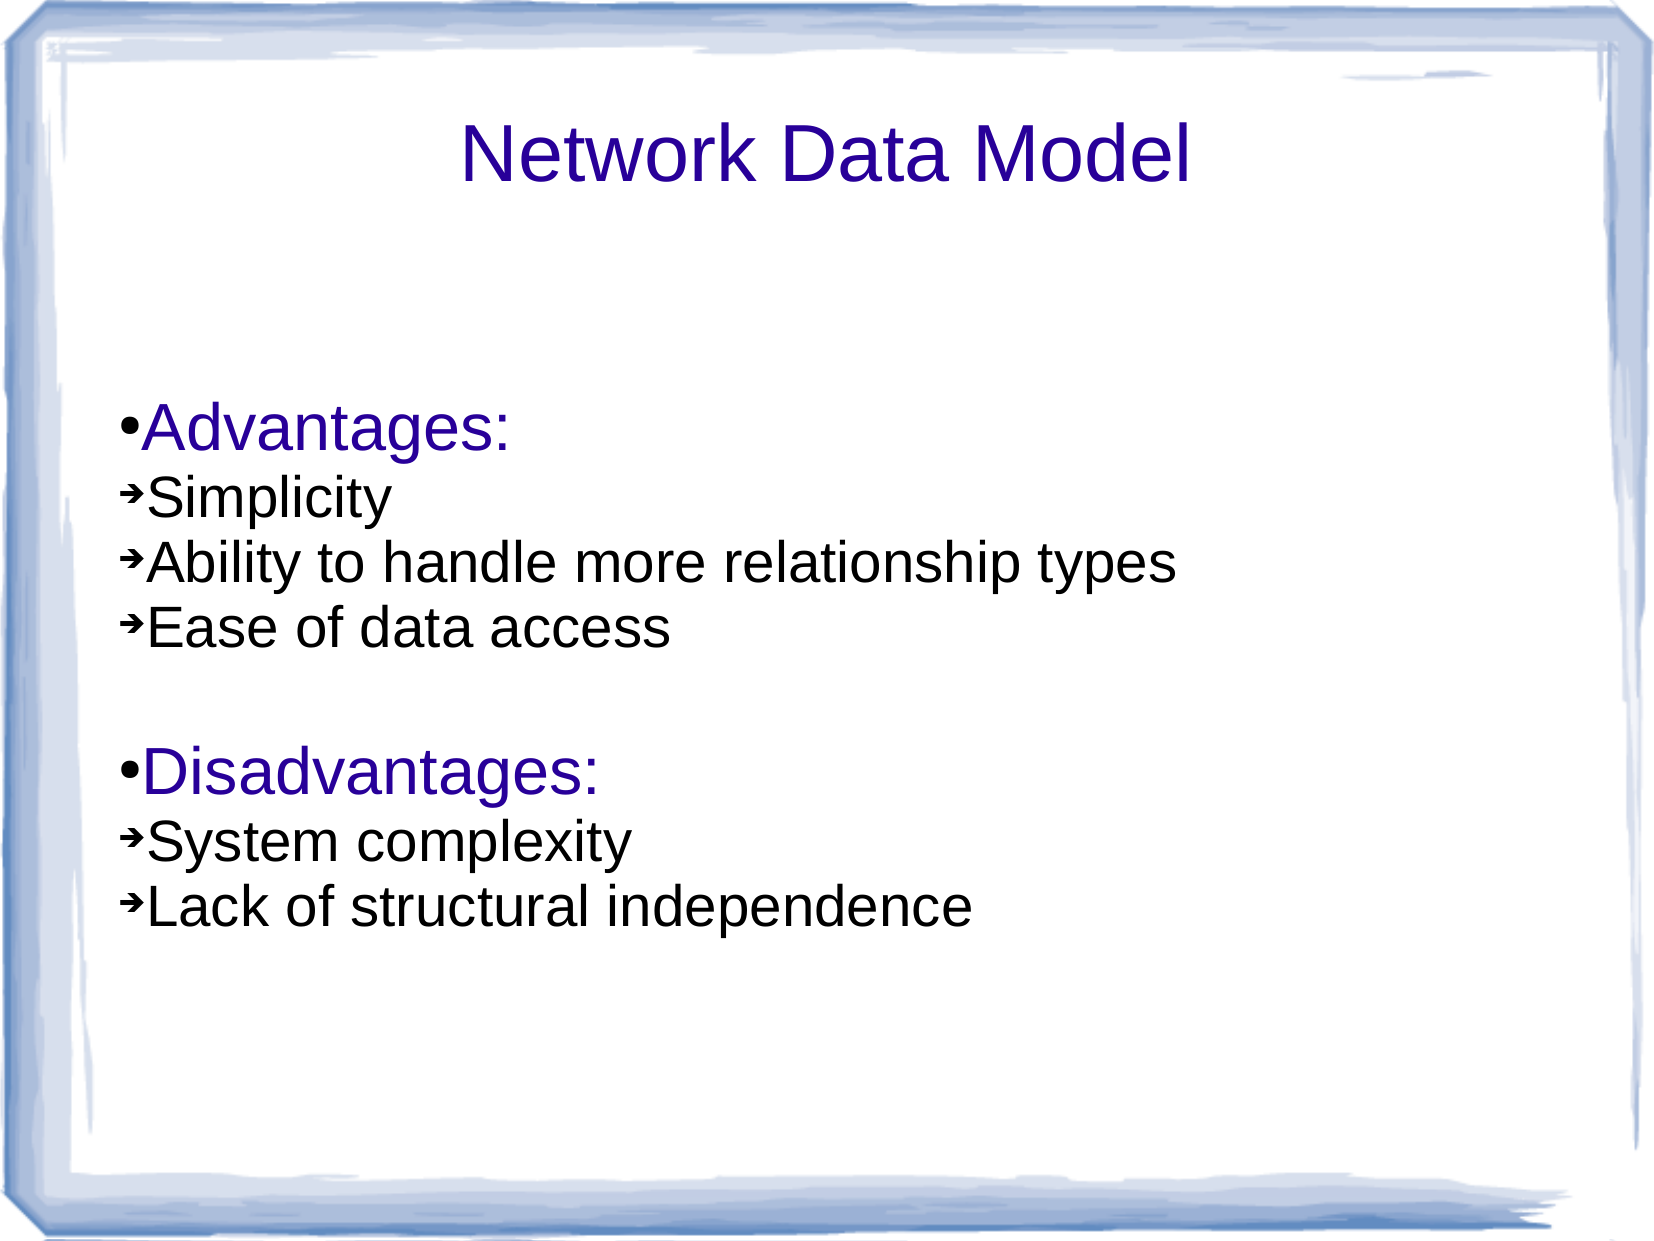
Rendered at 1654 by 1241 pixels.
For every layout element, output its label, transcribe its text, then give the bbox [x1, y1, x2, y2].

subtitle Advantages: Simplicity Ability to handle more relationship types Ease of data access Disadvantages: System complexity Lack of structural independence [118, 332, 1571, 997]
picture [0, 0, 1654, 1241]
title Network Data Model [82, 56, 1571, 250]
